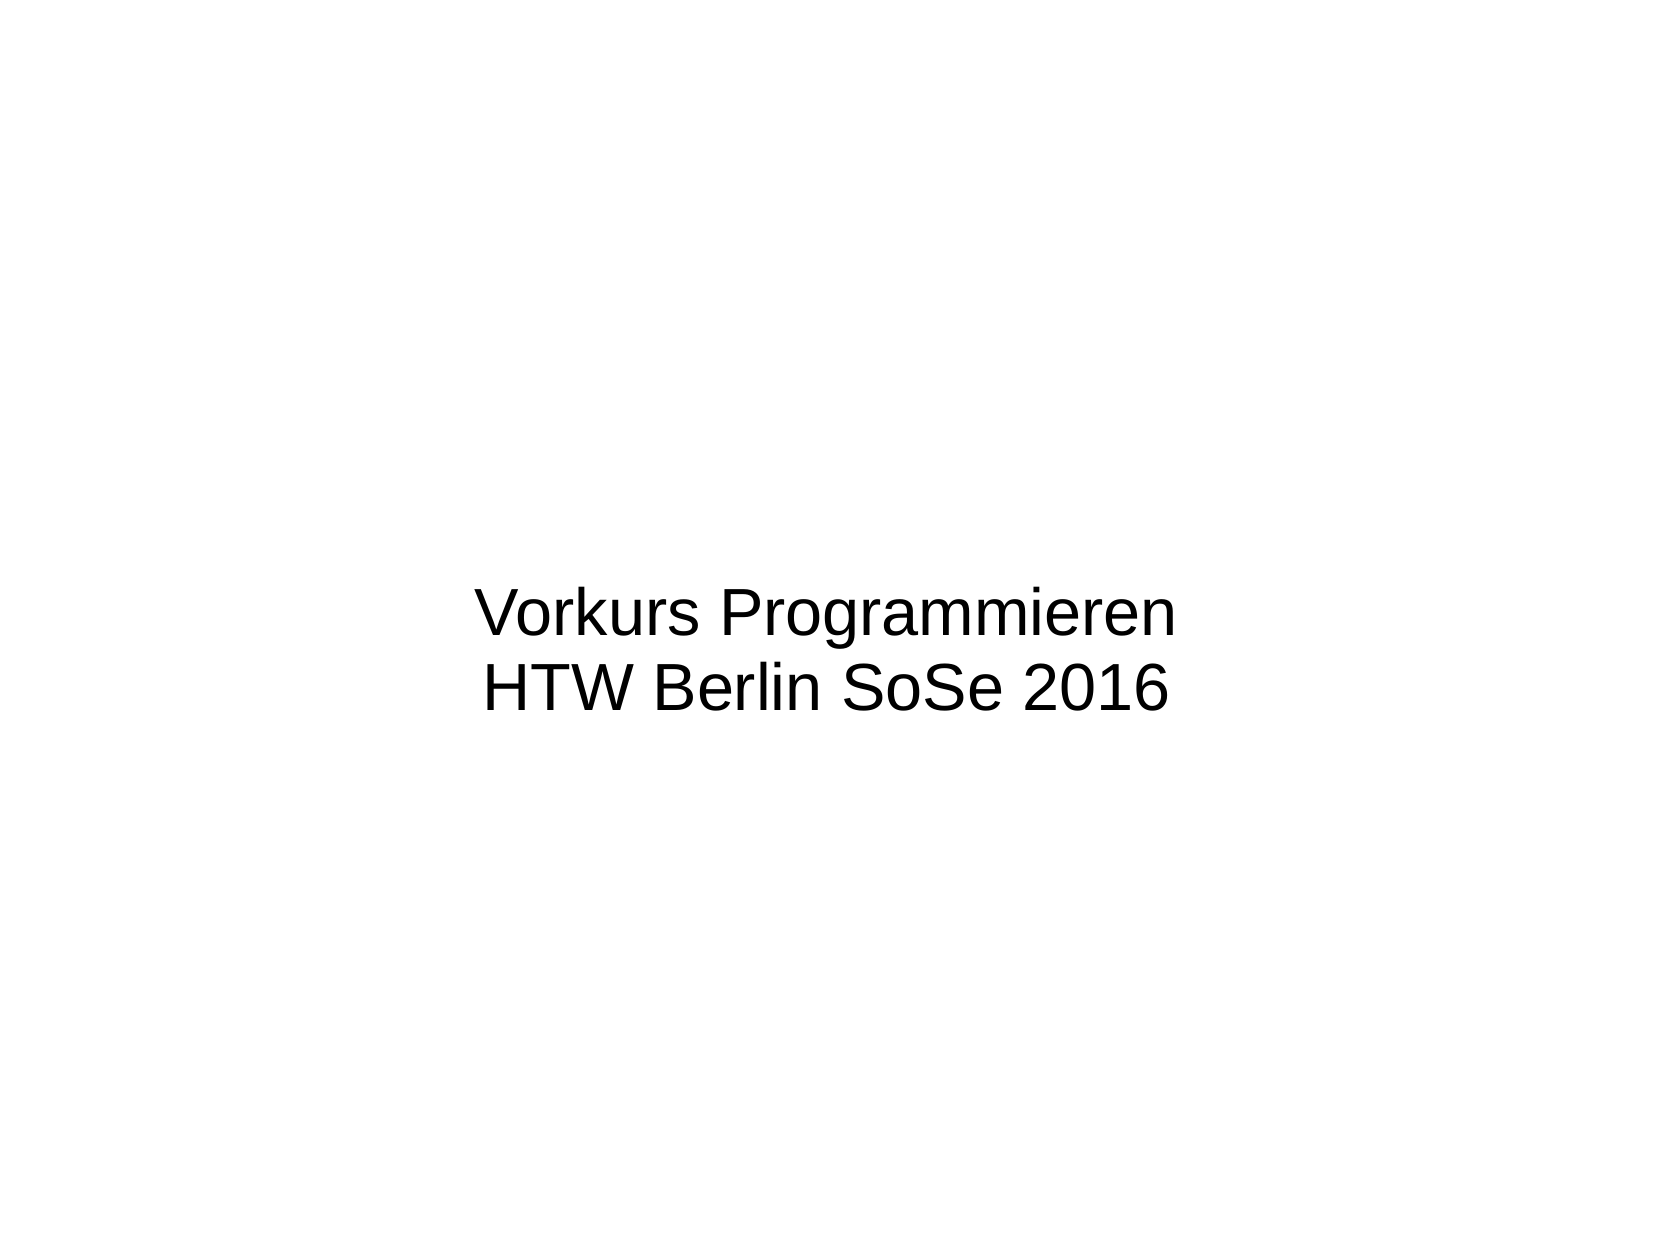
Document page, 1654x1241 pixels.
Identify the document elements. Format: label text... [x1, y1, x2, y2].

subtitle Vorkurs Programmieren HTW Berlin SoSe 2016 [82, 290, 1571, 1010]
